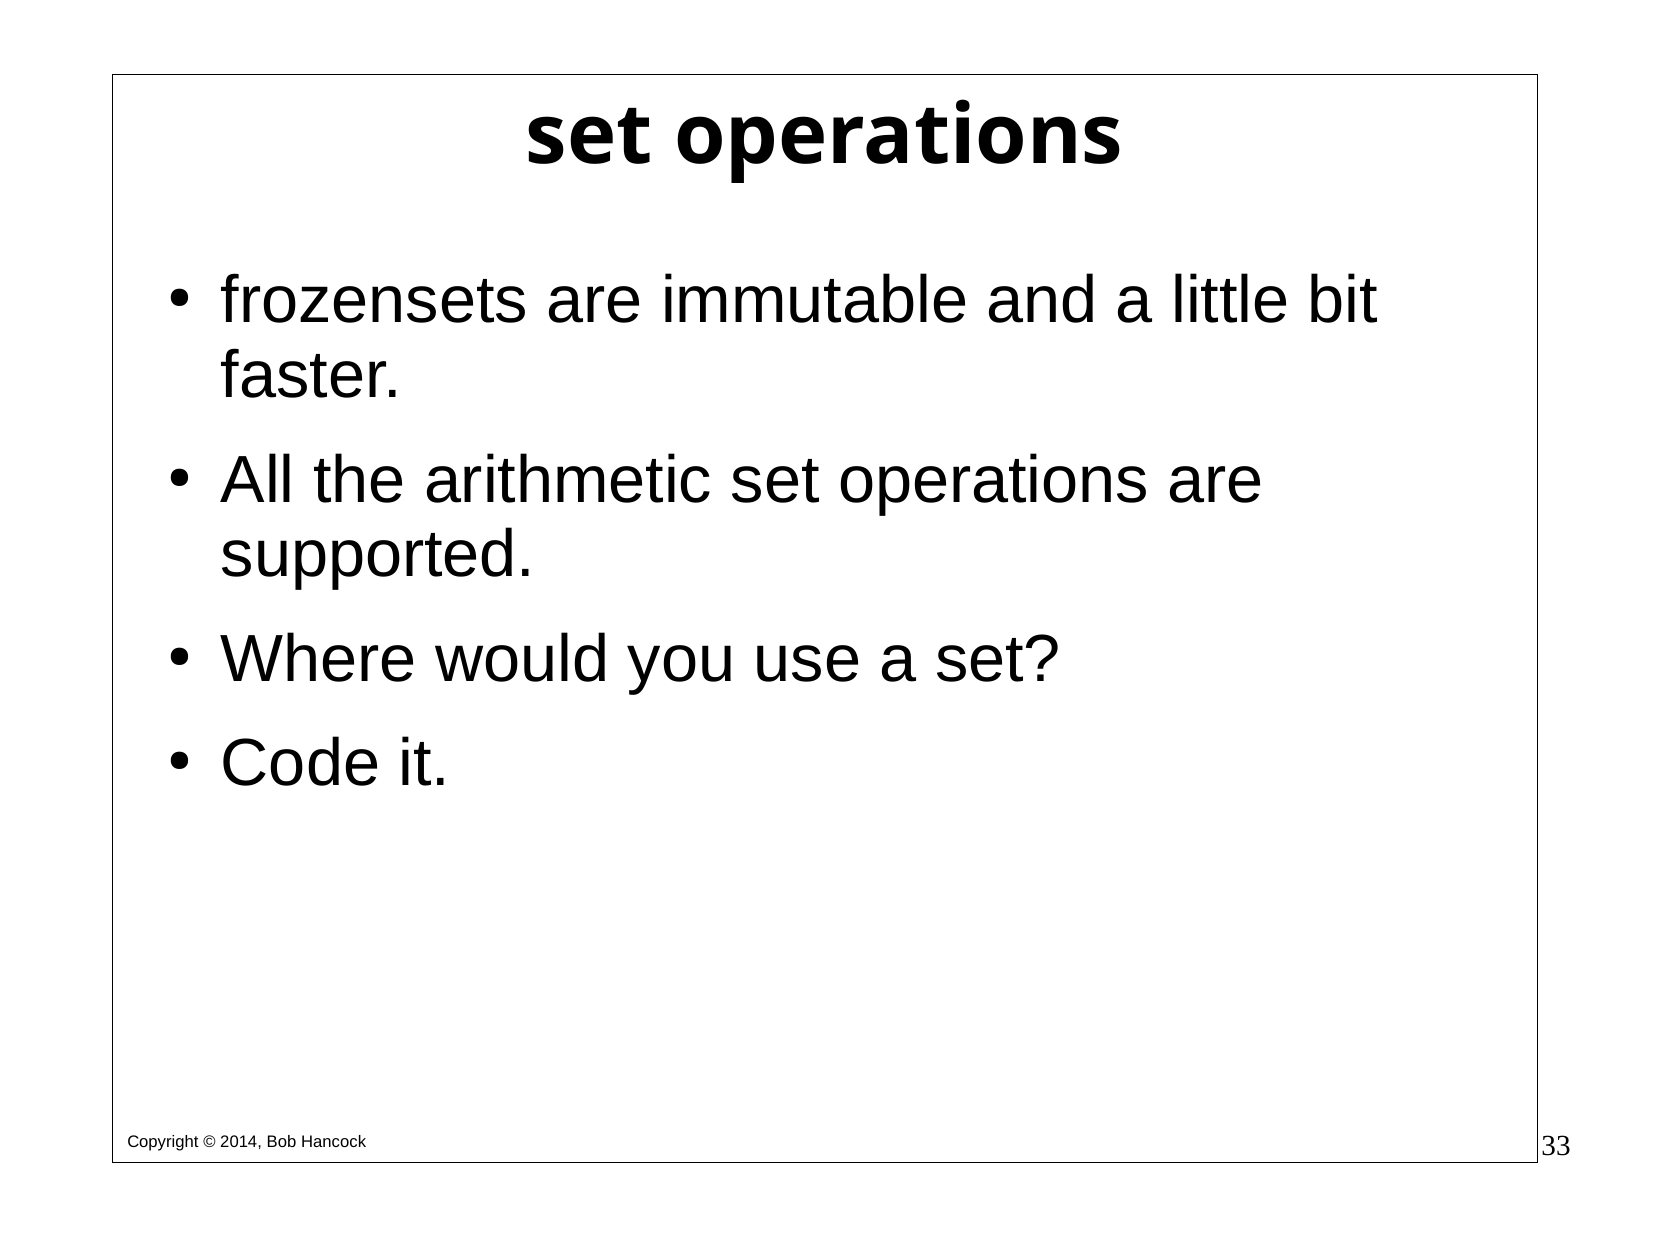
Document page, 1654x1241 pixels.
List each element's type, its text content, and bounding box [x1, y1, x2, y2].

title set operations [112, 75, 1538, 188]
text_box Copyright © 2014, Bob Hancock [112, 1125, 382, 1159]
list frozensets are immutable and a little bit faster. All the arithmetic set operations are supported. Where would you use a set? Code it. [150, 262, 1501, 1126]
